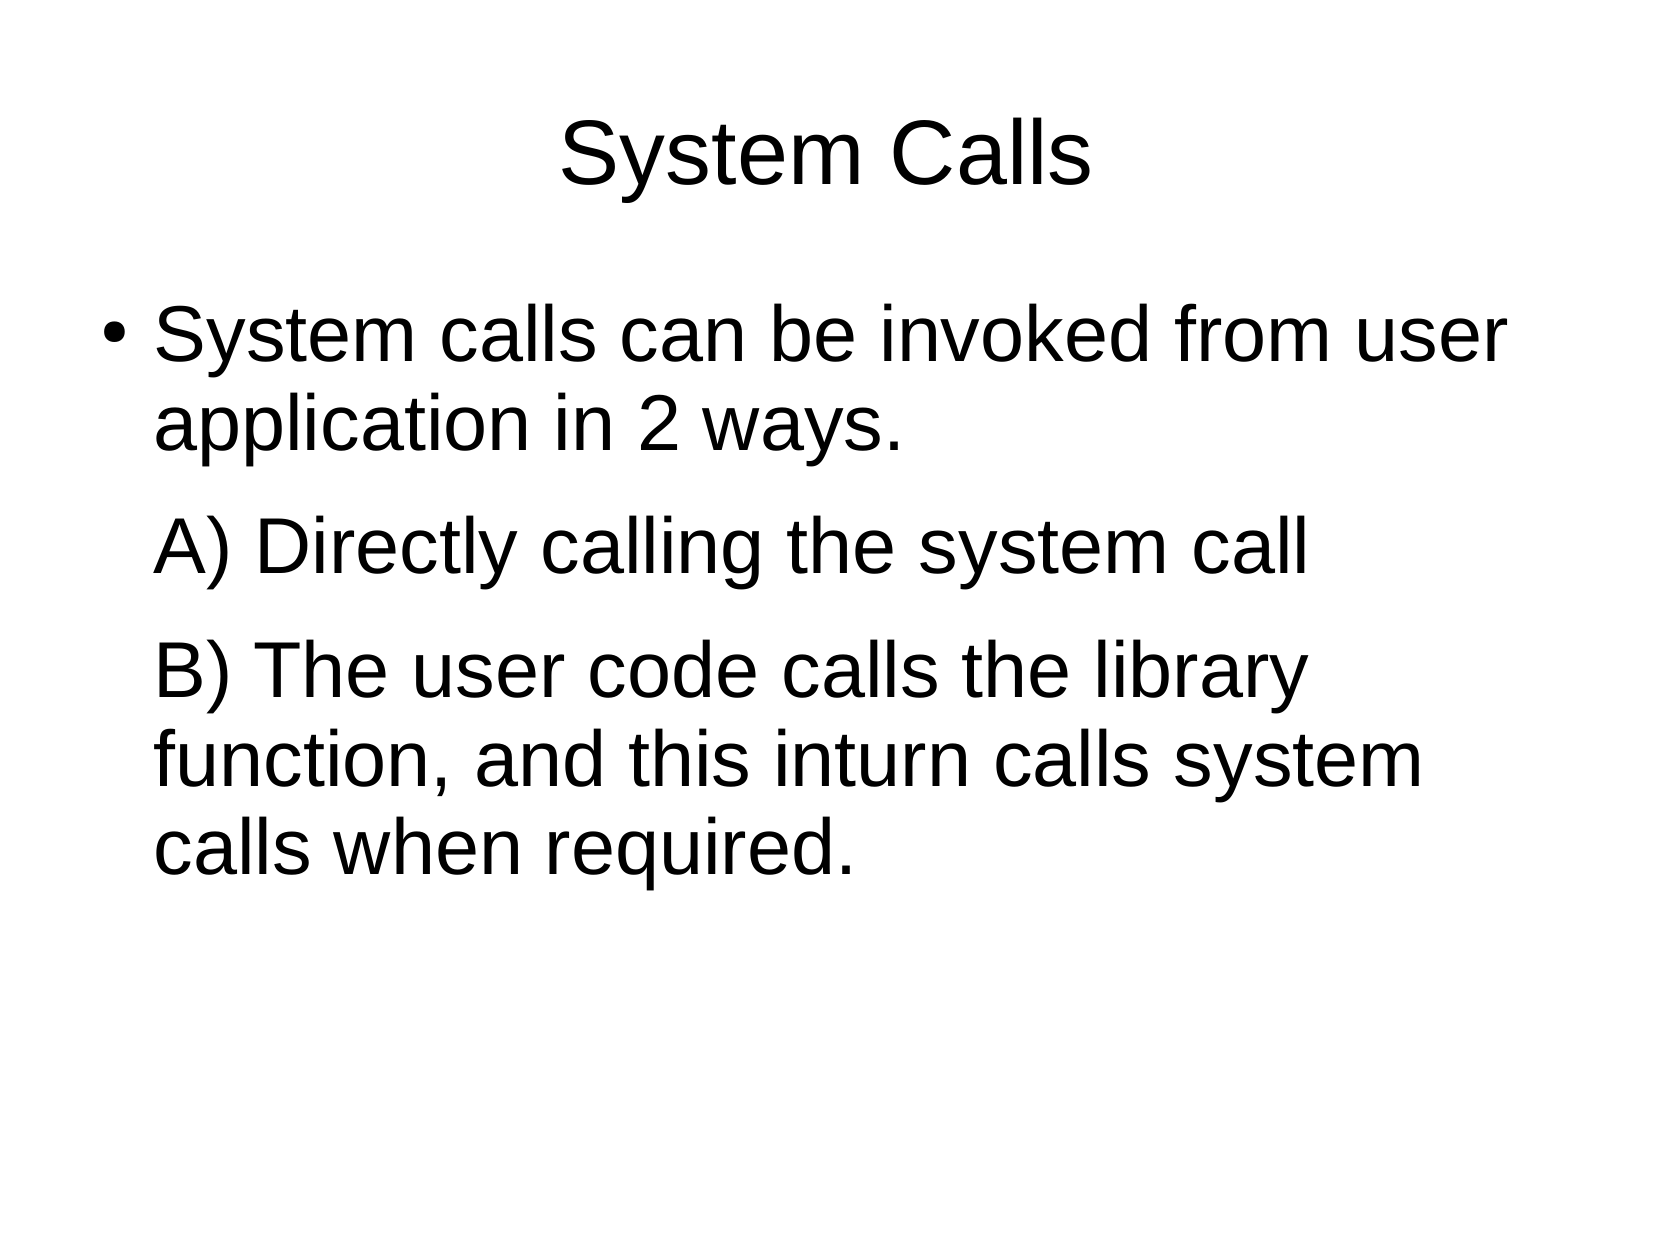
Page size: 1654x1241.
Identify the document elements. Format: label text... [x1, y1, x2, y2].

title System Calls [82, 49, 1571, 257]
list System calls can be invoked from user application in 2 ways. A) Directly calling the system call B) The user code calls the library function, and this inturn calls system calls when required. [82, 290, 1571, 1010]
